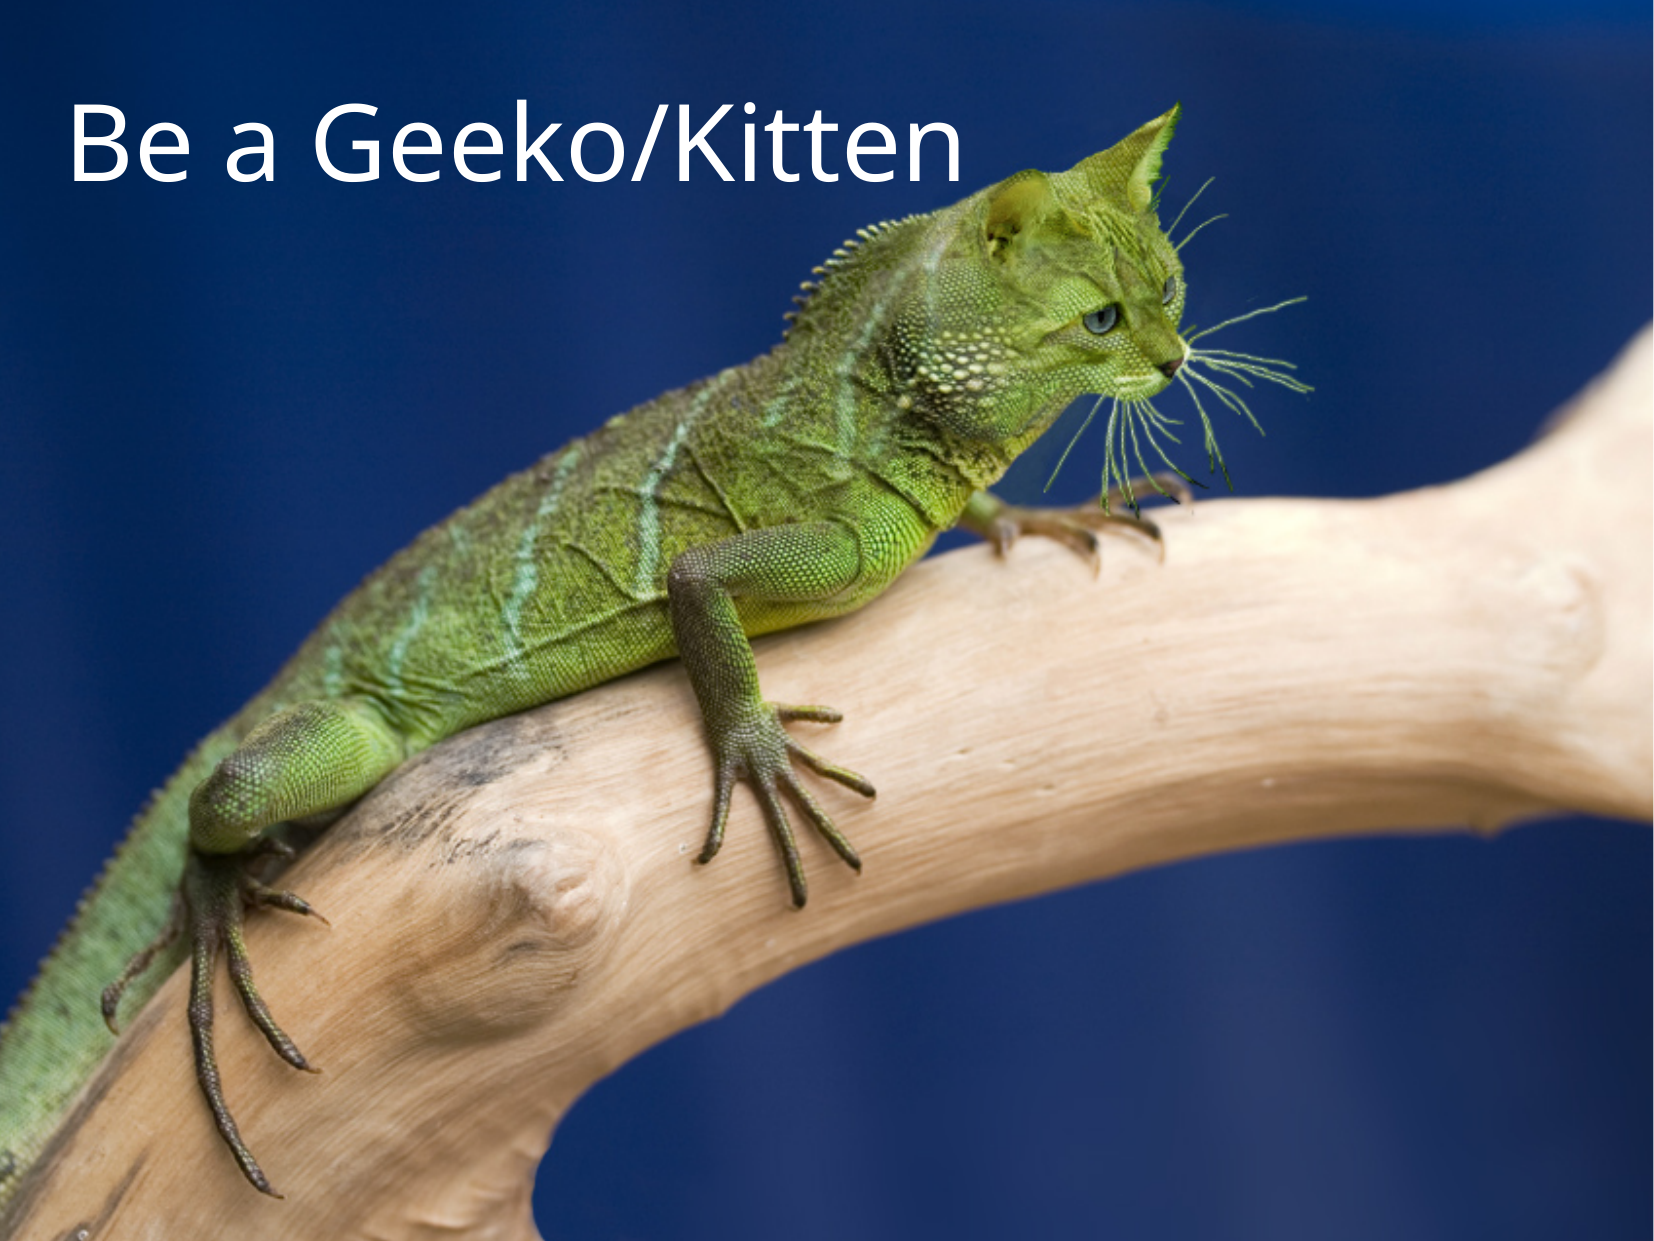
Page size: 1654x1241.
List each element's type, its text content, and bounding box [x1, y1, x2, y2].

text_box Be a Geeko/Kitten [0, 64, 1033, 215]
picture [0, 0, 1654, 1241]
